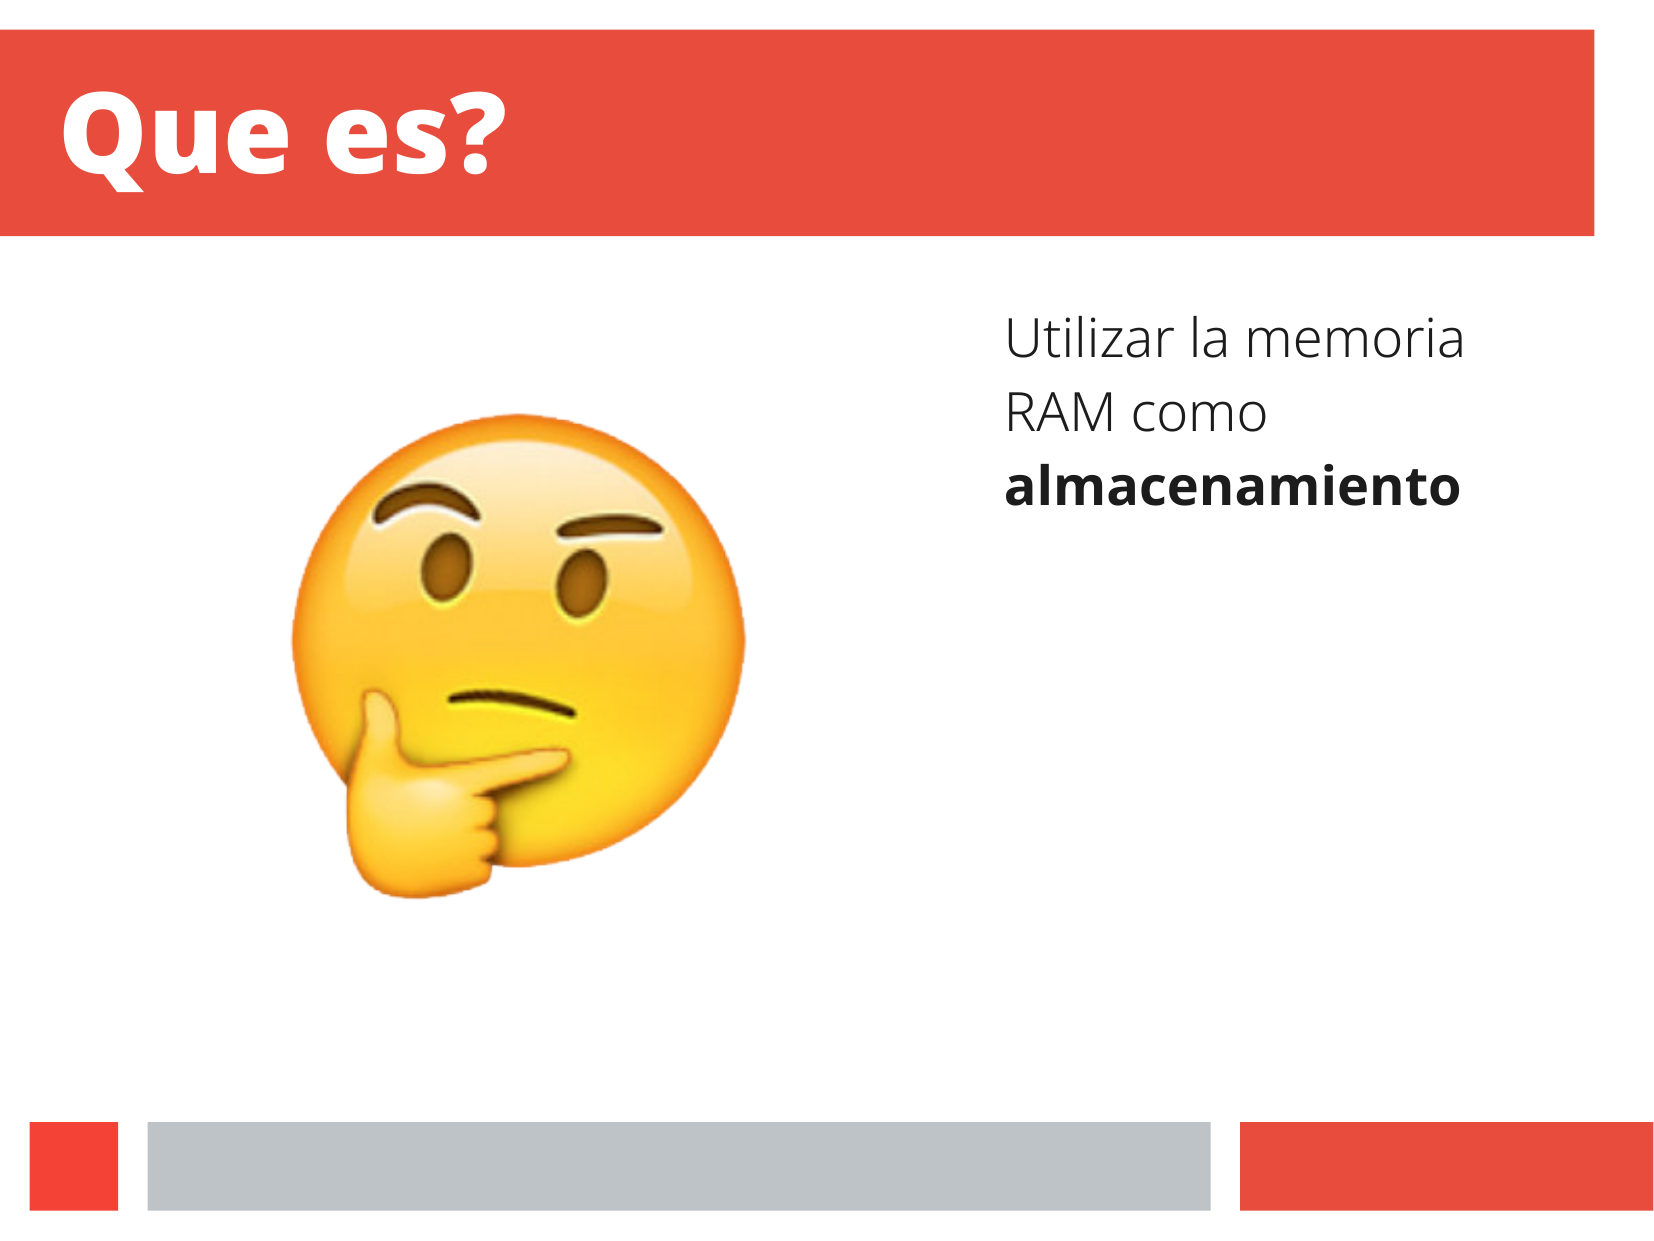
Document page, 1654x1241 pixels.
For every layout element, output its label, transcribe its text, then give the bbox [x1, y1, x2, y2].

subtitle Utilizar la memoria RAM como almacenamiento [1003, 299, 1571, 1019]
title Que es? [59, 59, 1595, 207]
picture [0, 224, 1172, 1089]
